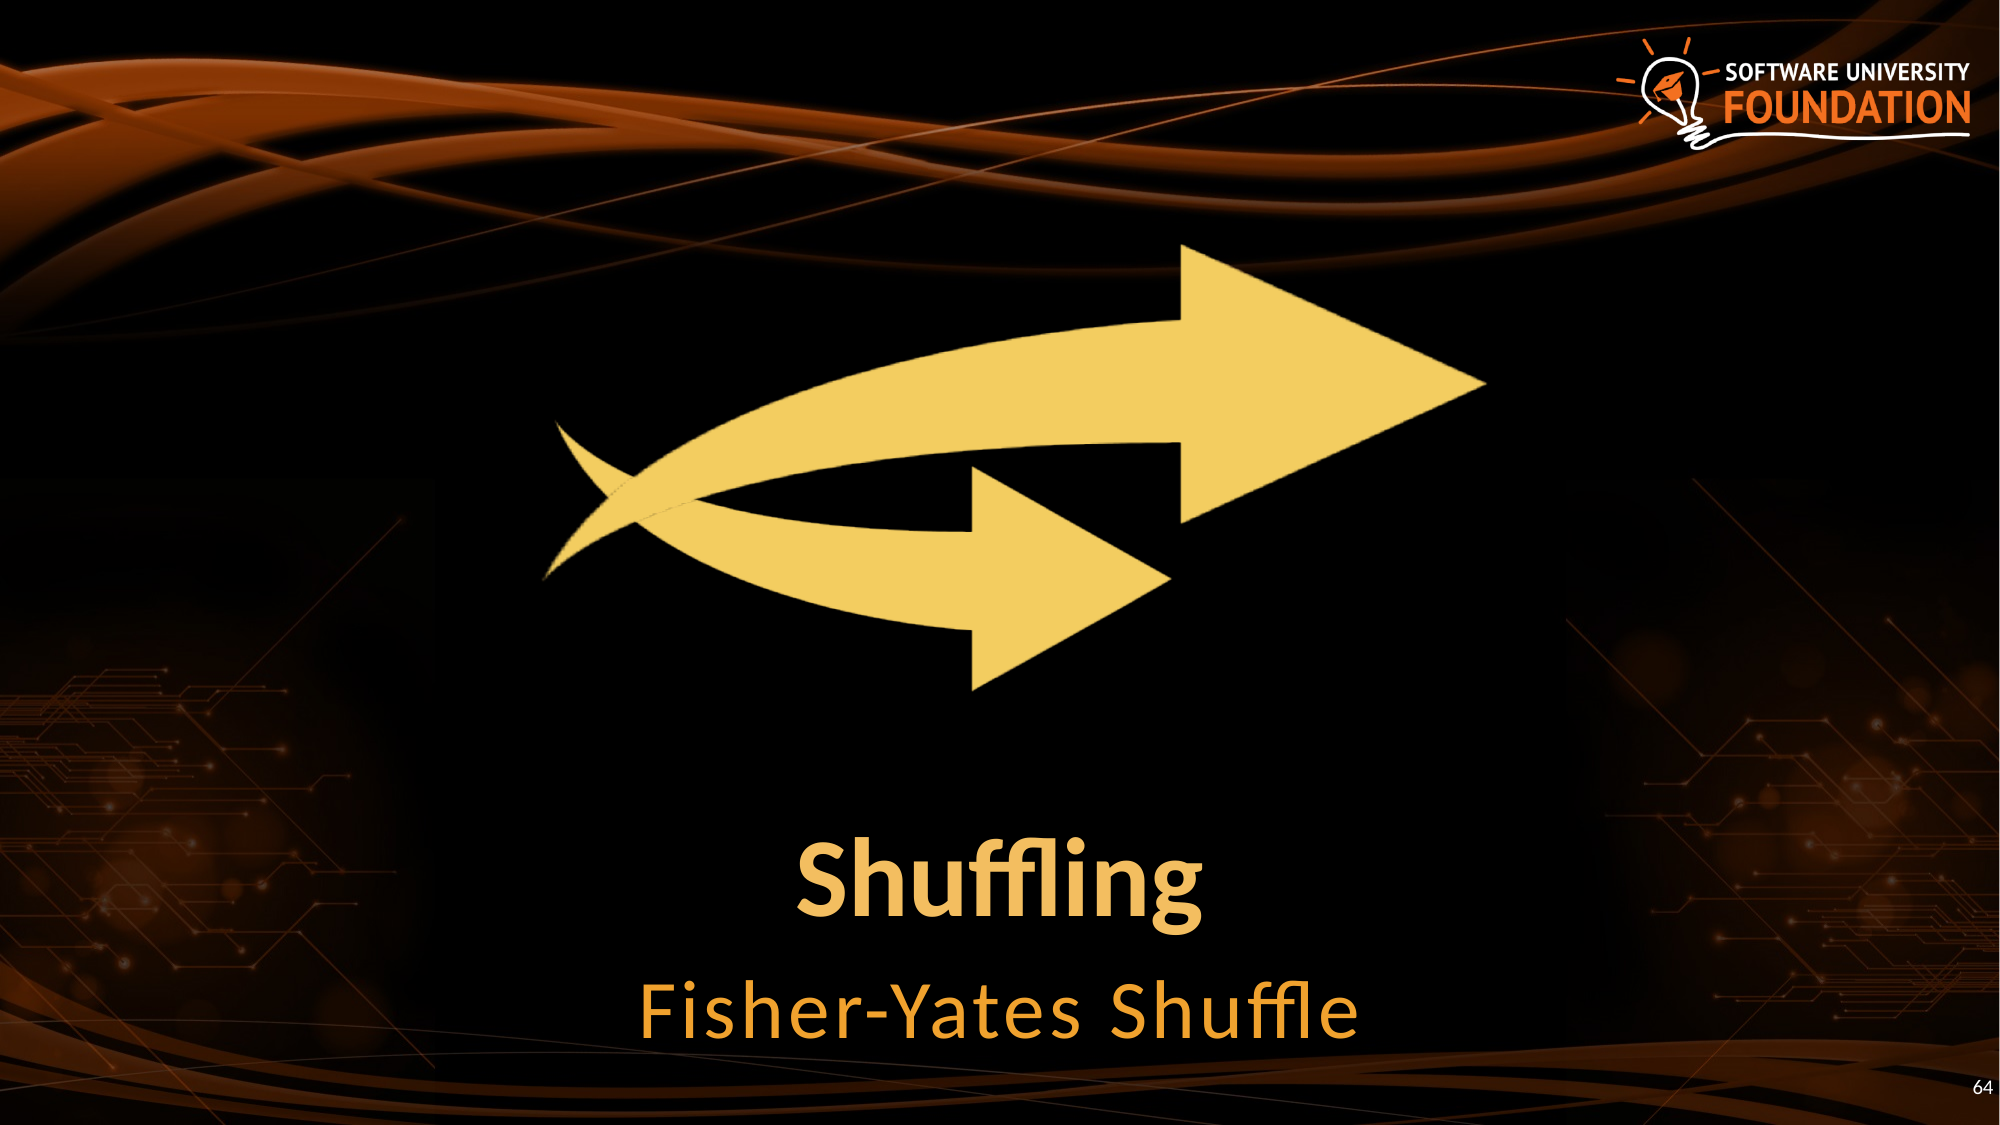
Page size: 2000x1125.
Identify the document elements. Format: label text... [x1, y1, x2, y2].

list Fisher-Yates Shuffle [149, 944, 1850, 1062]
title Shuffling [149, 812, 1850, 944]
slide_number <number> [1929, 1070, 2000, 1103]
picture [0, 0, 2000, 1125]
